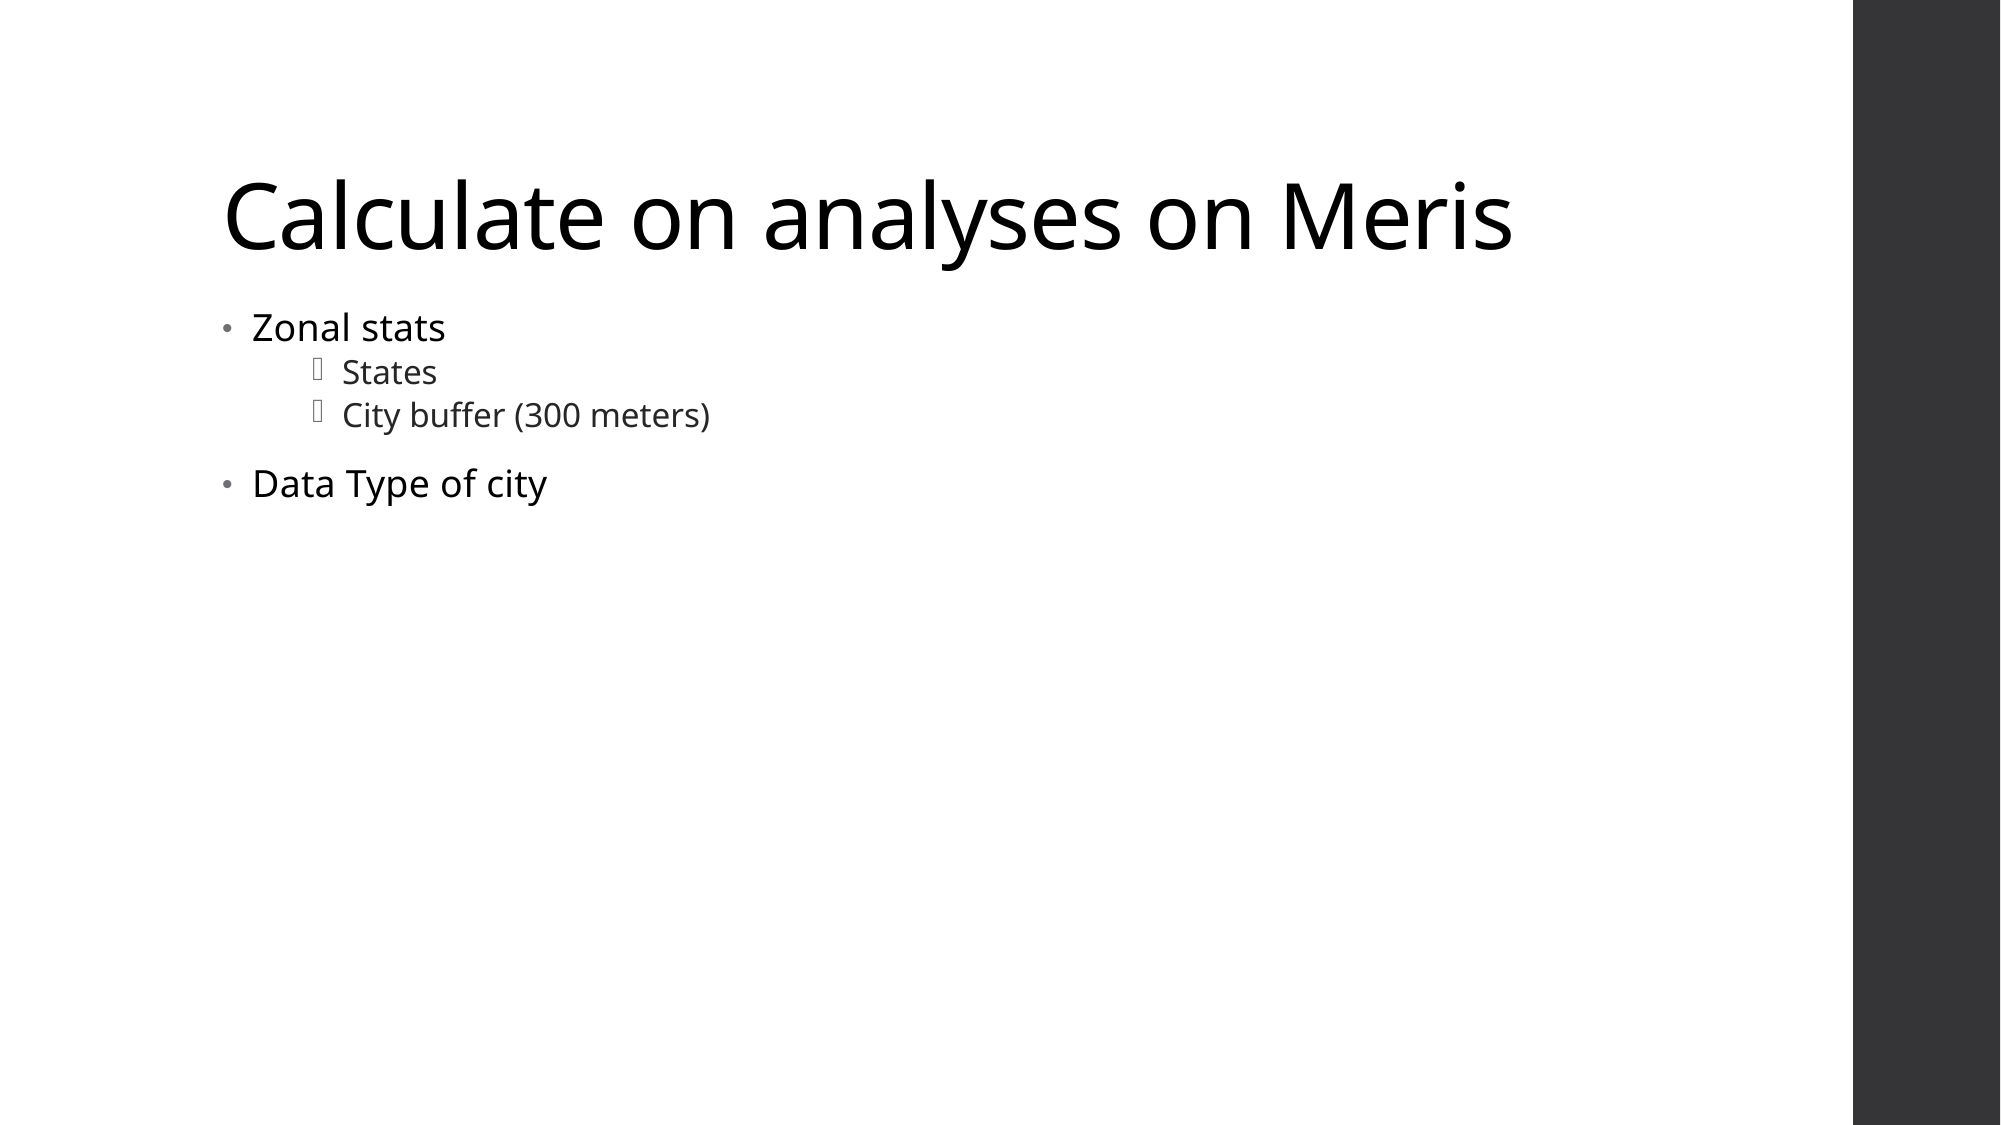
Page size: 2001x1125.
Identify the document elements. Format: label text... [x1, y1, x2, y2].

title Calculate on analyses on Meris [206, 60, 1797, 278]
list Zonal stats States City buffer (300 meters) Data Type of city [206, 299, 1617, 1014]
